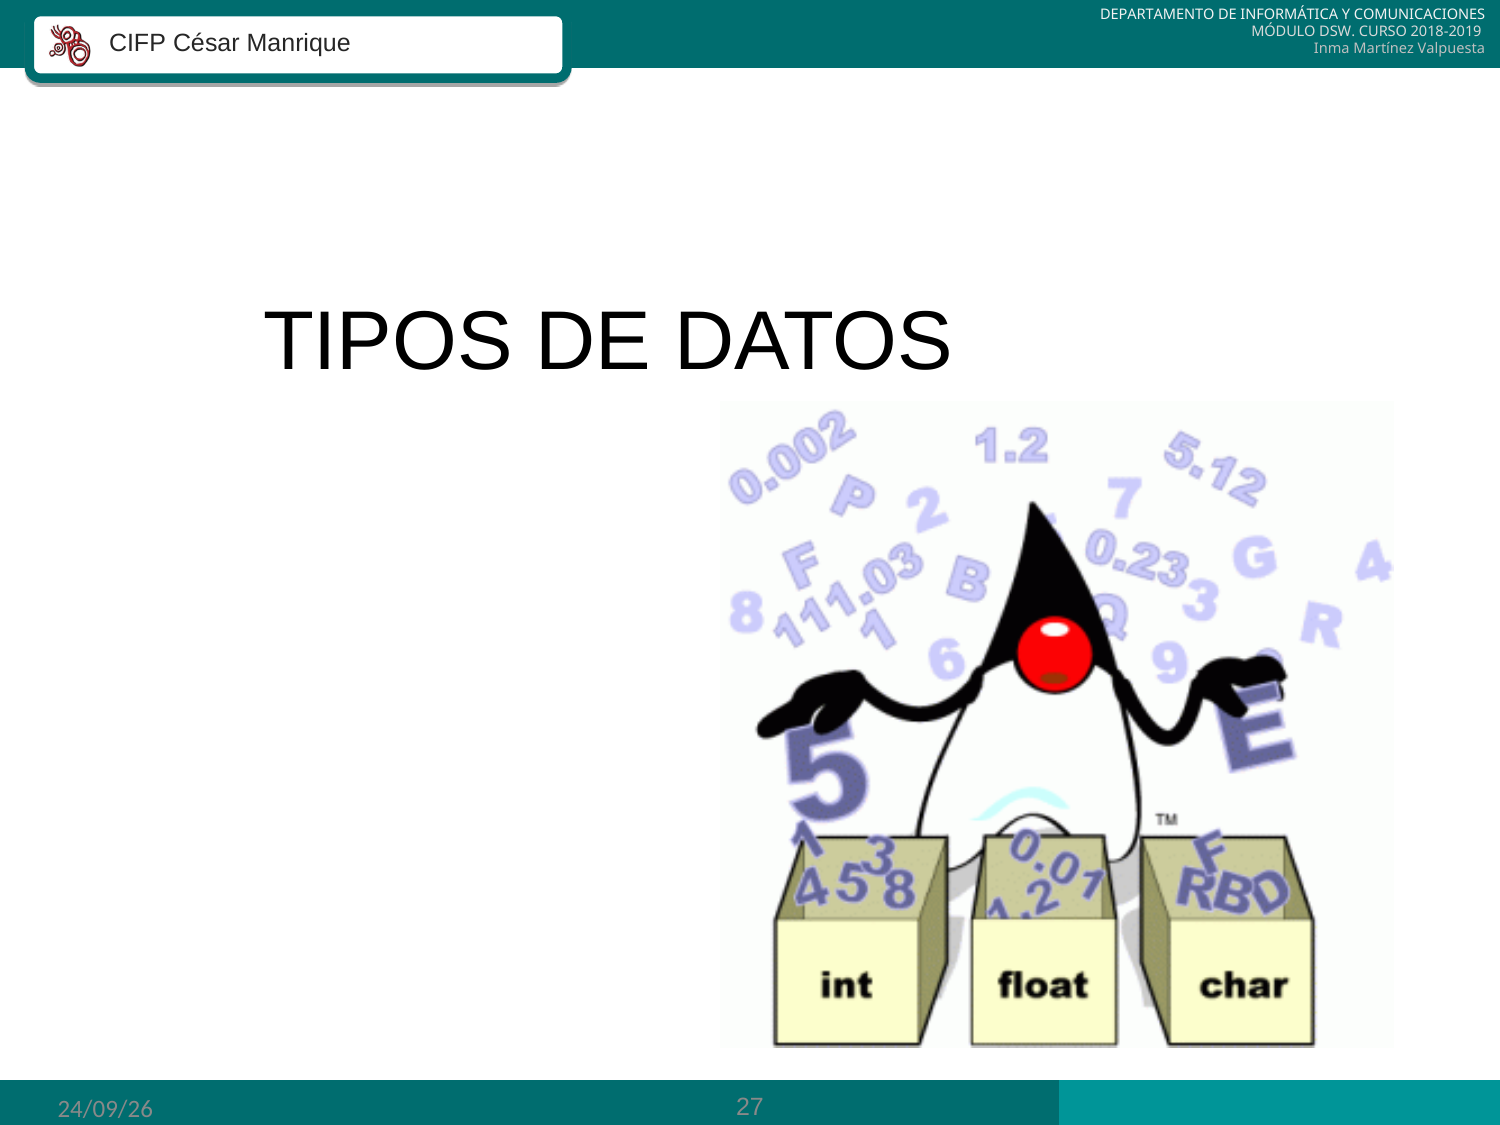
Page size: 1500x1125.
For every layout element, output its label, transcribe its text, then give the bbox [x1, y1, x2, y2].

text_box 18/09/18 [42, 1085, 344, 1125]
text_box <número> [512, 1082, 988, 1125]
picture [47, 23, 93, 67]
picture [720, 401, 1394, 1048]
title TIPOS DE DATOS [76, 278, 1105, 717]
